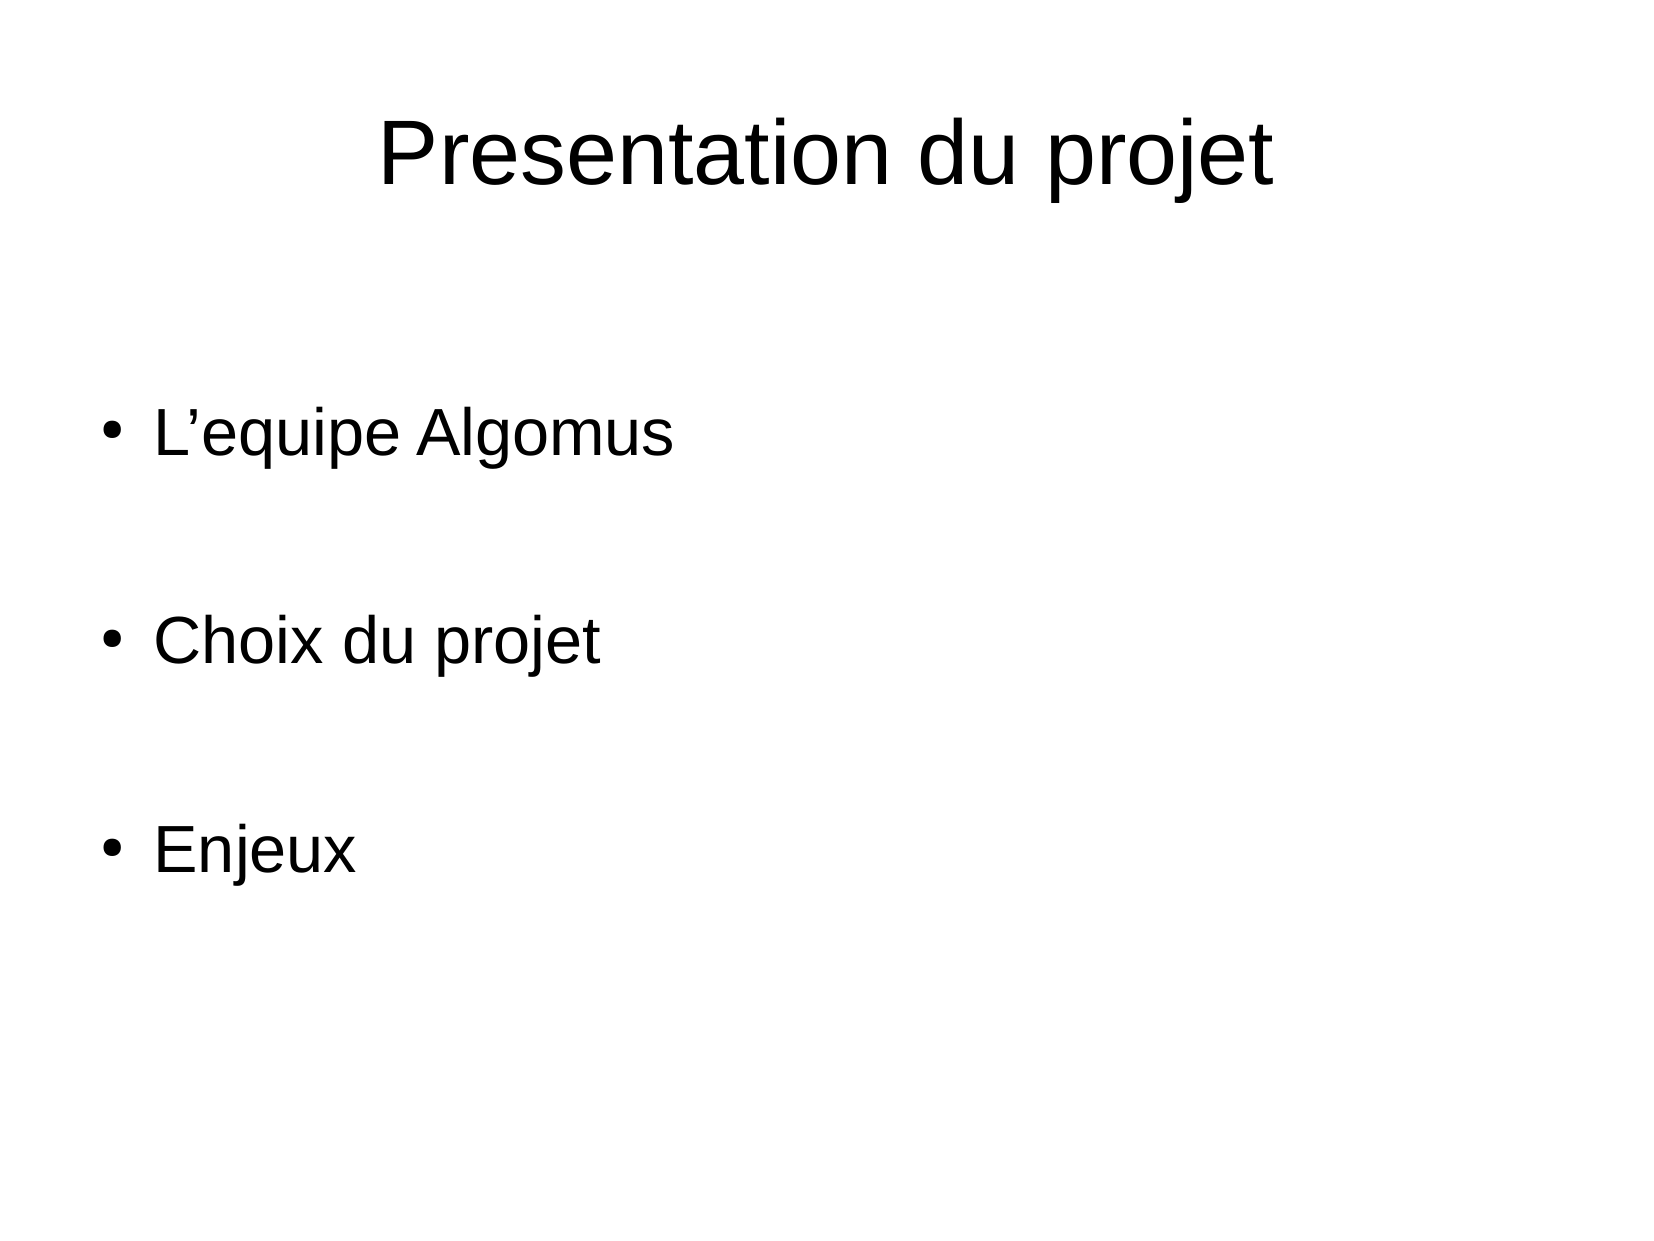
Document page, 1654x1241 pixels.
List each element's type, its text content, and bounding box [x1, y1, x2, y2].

list L’equipe Algomus Choix du projet Enjeux [82, 290, 1571, 1010]
title Presentation du projet [82, 49, 1571, 257]
